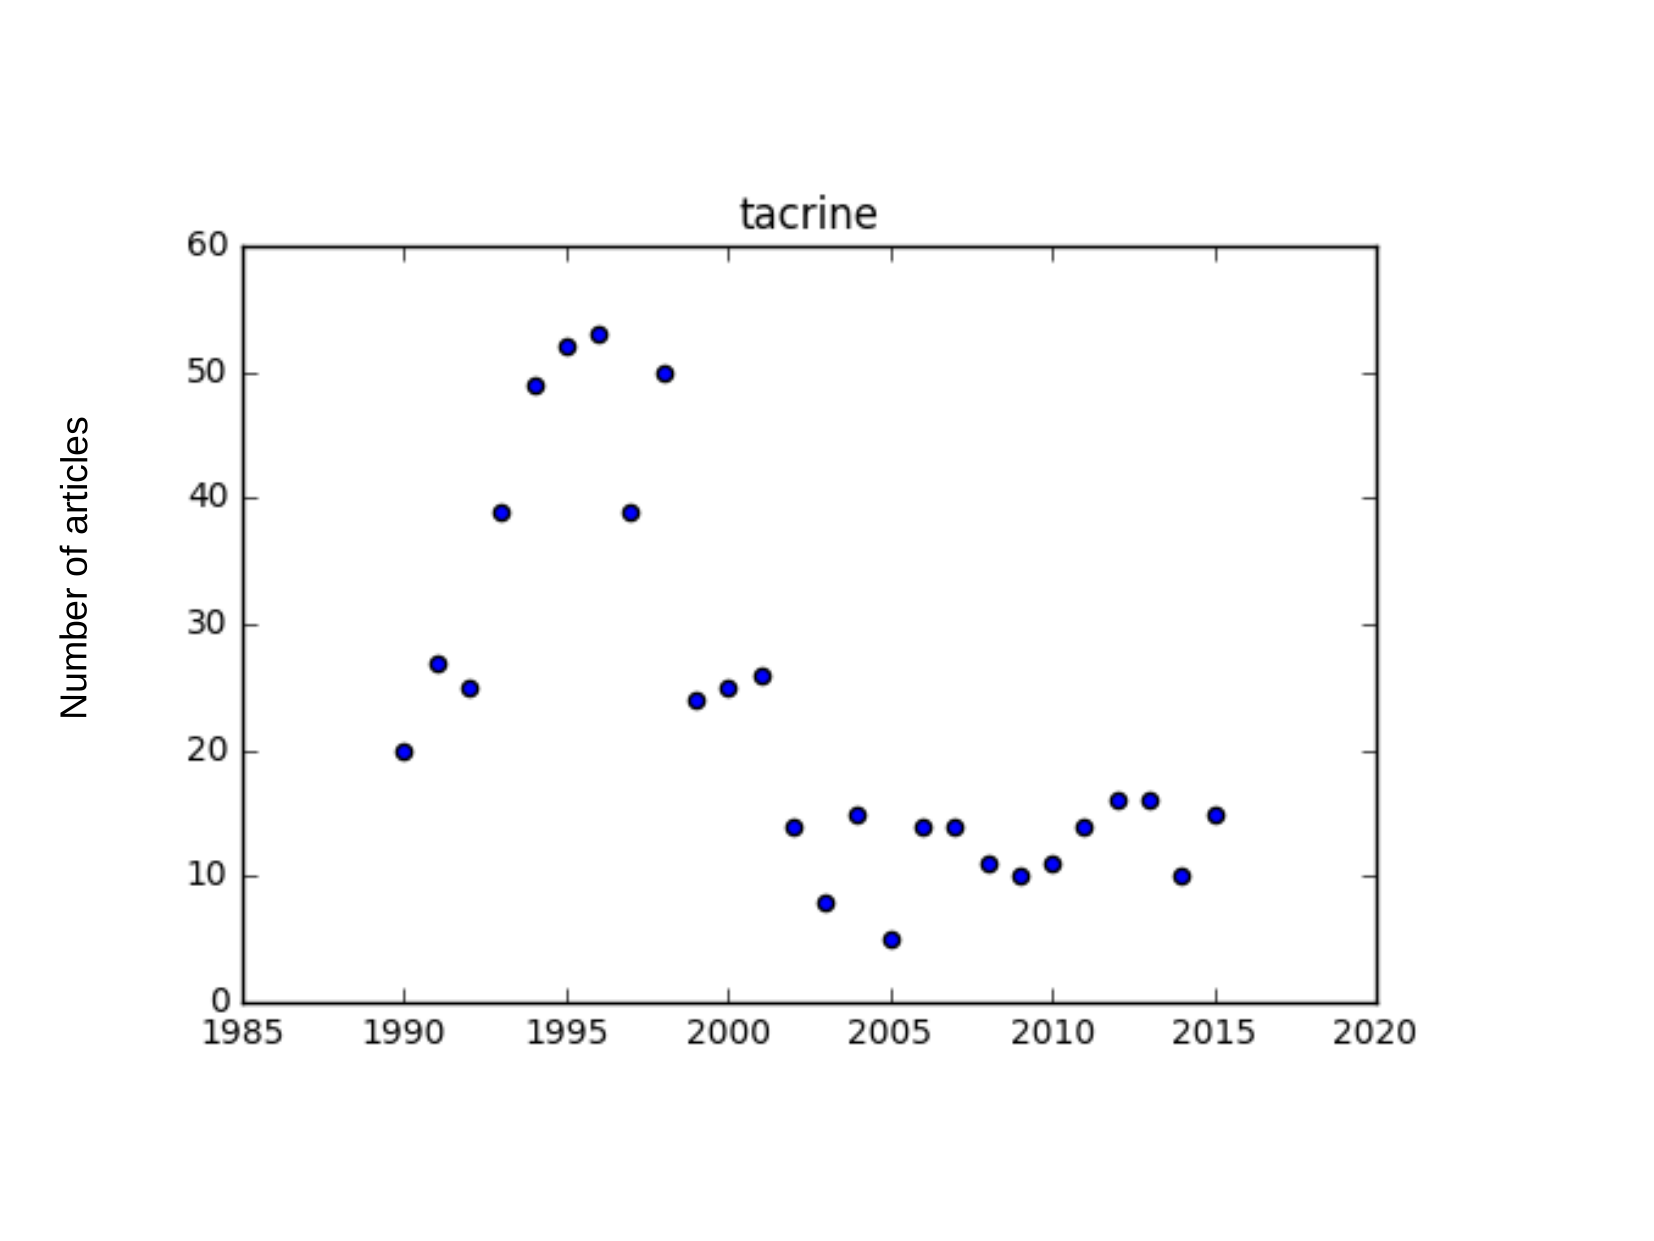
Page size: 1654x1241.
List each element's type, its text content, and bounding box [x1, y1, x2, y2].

text_box Number of articles [45, 225, 167, 736]
picture [60, 149, 1523, 1126]
